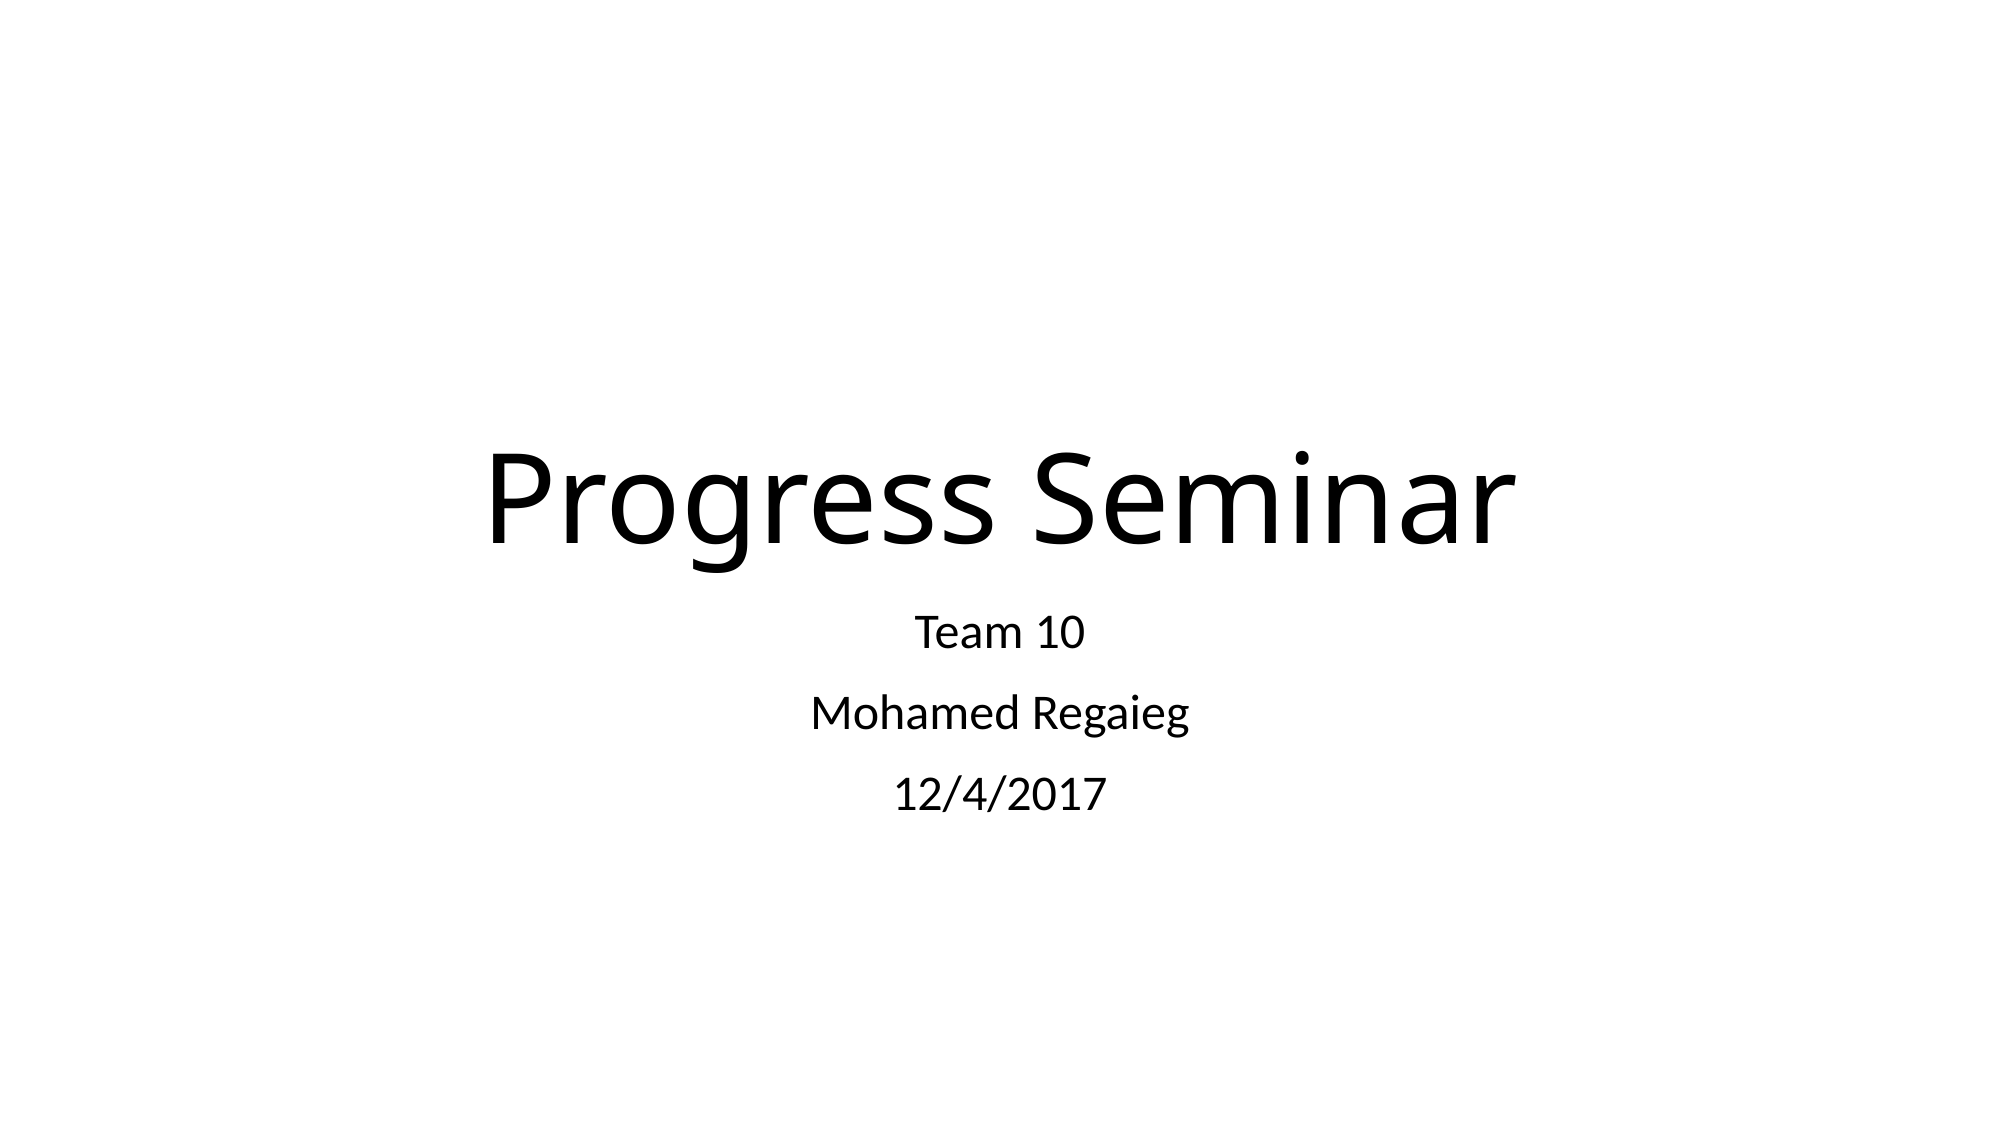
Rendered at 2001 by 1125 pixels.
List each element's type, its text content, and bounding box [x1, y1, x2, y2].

subtitle Team 10 Mohamed Regaieg 12/4/2017 [249, 590, 1750, 863]
title Progress Seminar [249, 184, 1750, 576]
